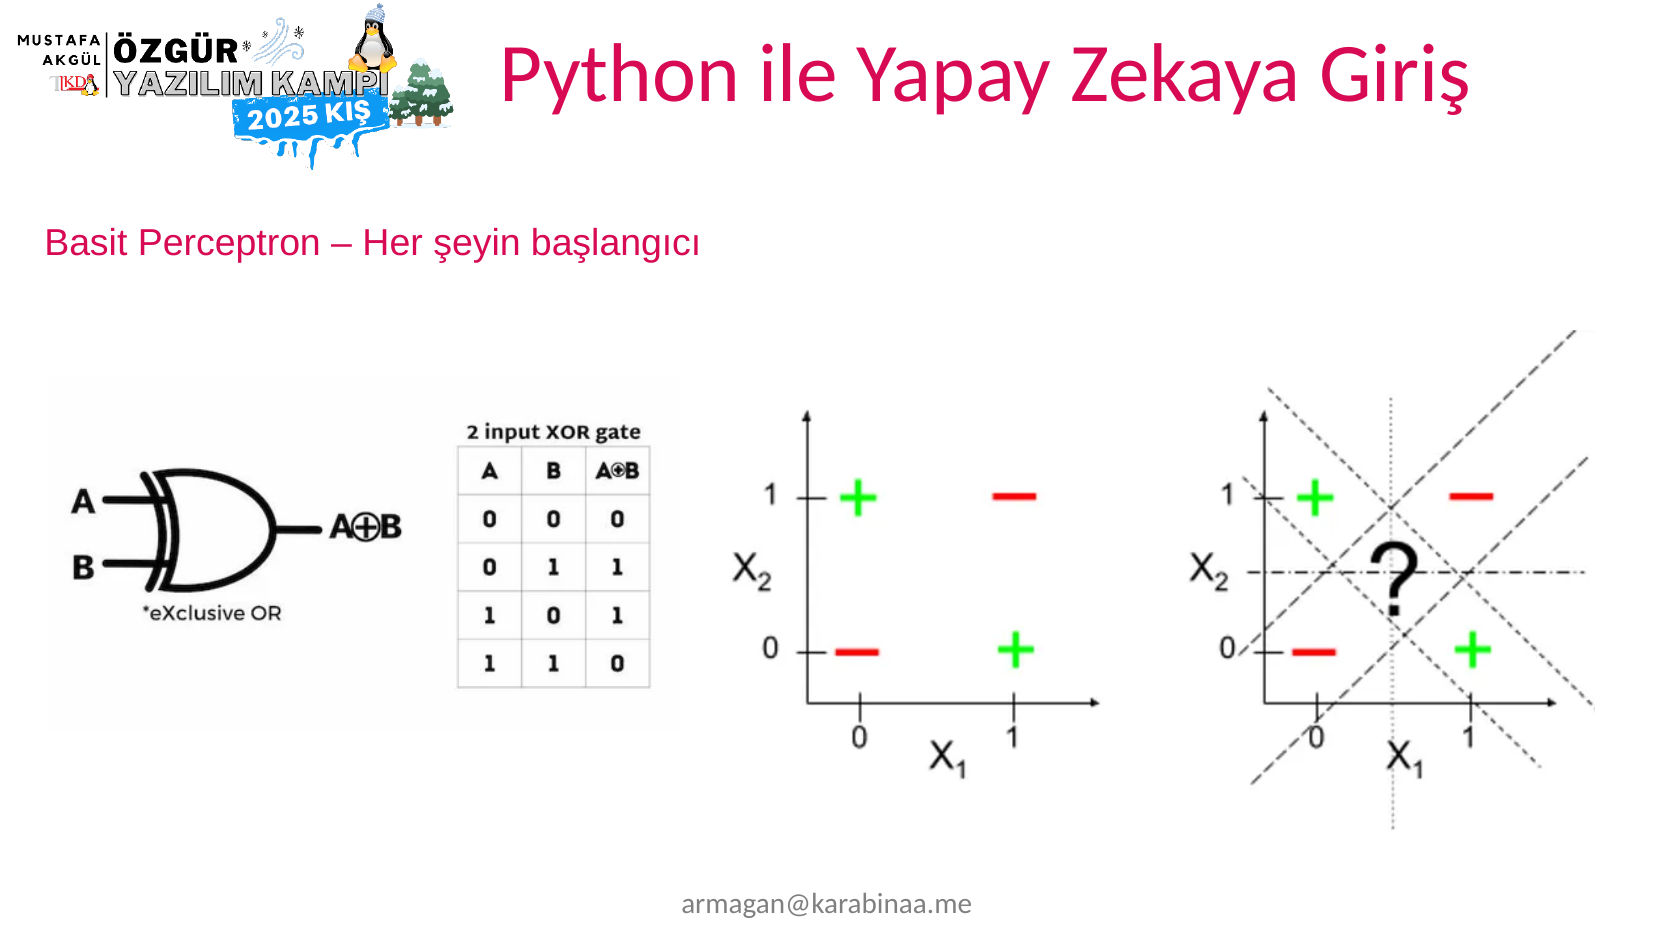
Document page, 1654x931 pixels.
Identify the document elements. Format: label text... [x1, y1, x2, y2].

picture [49, 376, 680, 731]
text_box armagan@karabinaa.me [0, 877, 1654, 928]
picture [0, 0, 463, 177]
text_box Basit Perceptron – Her şeyin başlangıcı [29, 213, 854, 271]
picture [708, 330, 1595, 831]
text_box Python ile Yapay Zekaya Giriş [484, 10, 1654, 126]
